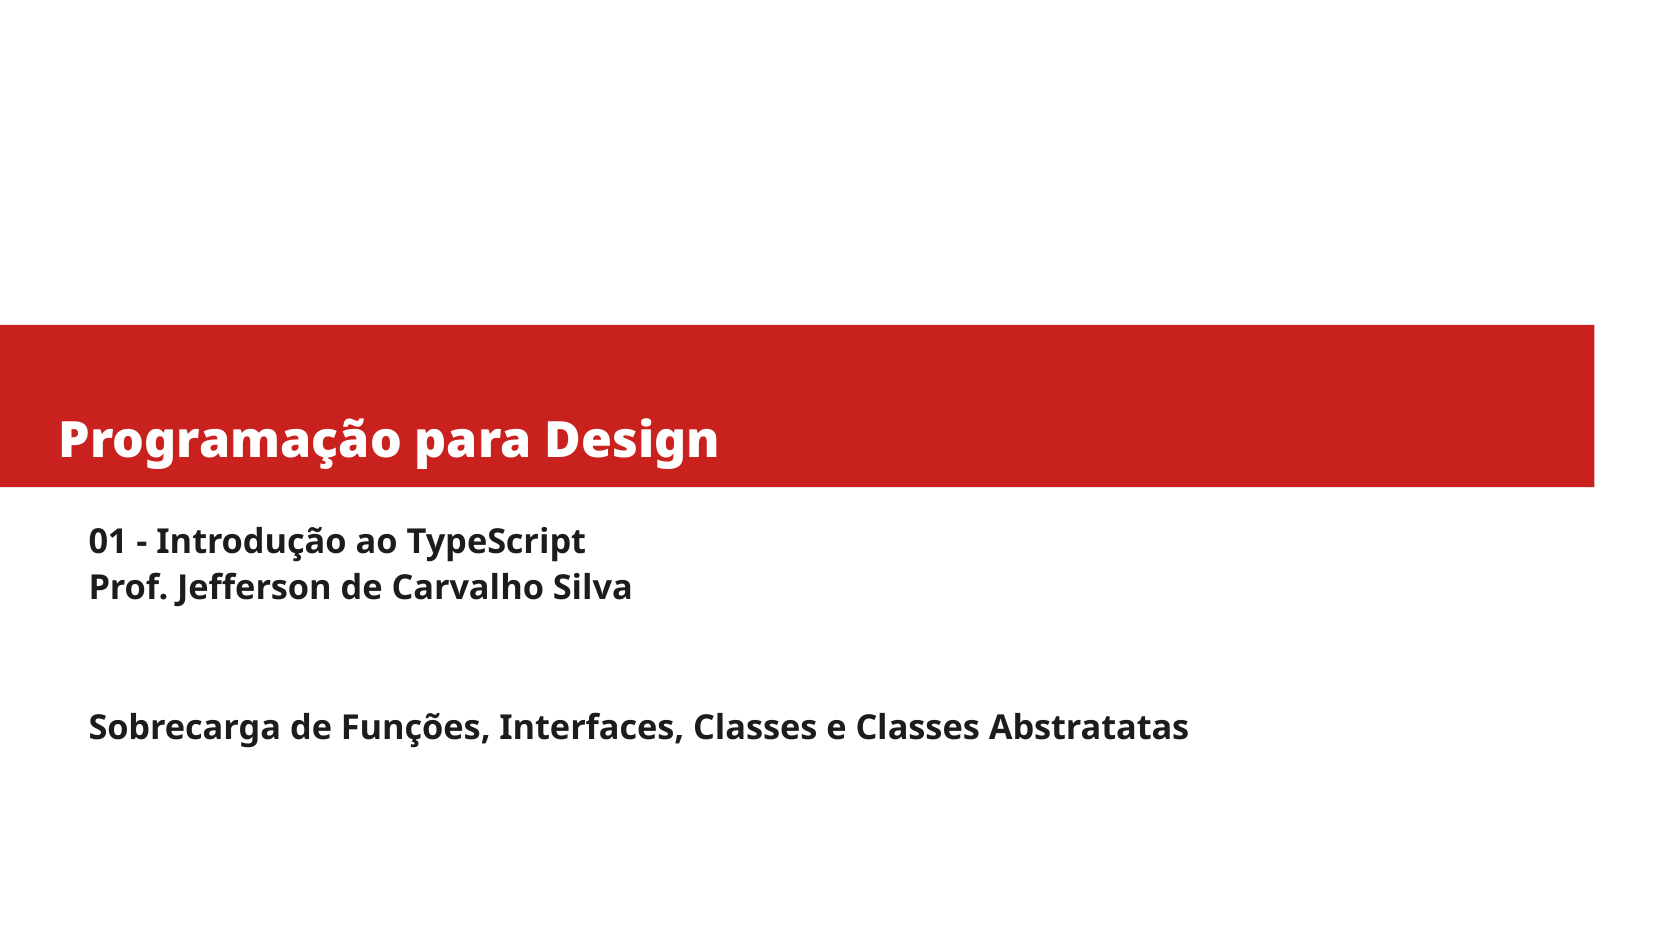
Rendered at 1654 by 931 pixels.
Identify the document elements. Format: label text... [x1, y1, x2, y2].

subtitle 01 - Introdução ao TypeScript Prof. Jefferson de Carvalho Silva Sobrecarga de Funções, Interfaces, Classes e Classes Abstratatas [88, 516, 1565, 827]
title Programação para Design [59, 354, 1565, 473]
